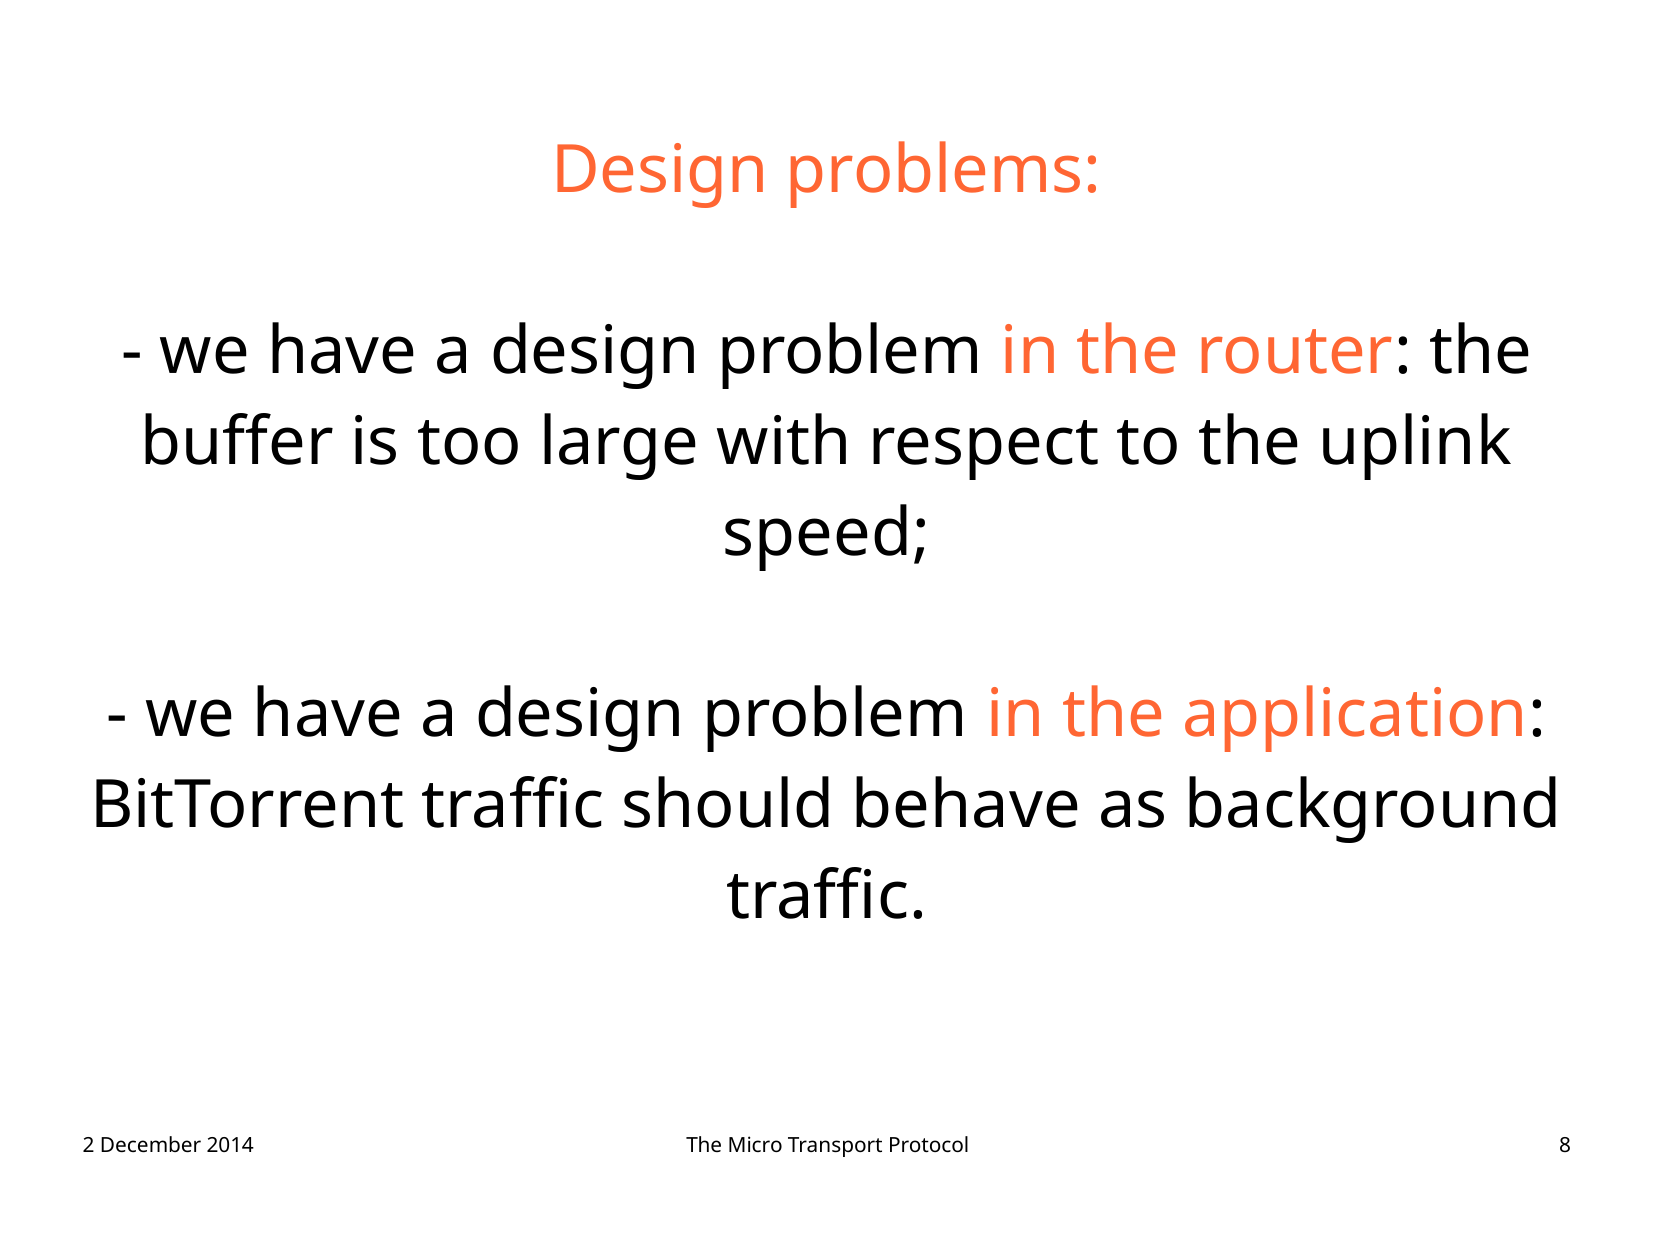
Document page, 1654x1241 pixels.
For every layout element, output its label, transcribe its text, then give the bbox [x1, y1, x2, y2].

subtitle Design problems: - we have a design problem in the router: the buffer is too large with respect to the uplink speed; - we have a design problem in the application: BitTorrent traffic should behave as background traffic. [82, 49, 1571, 1010]
